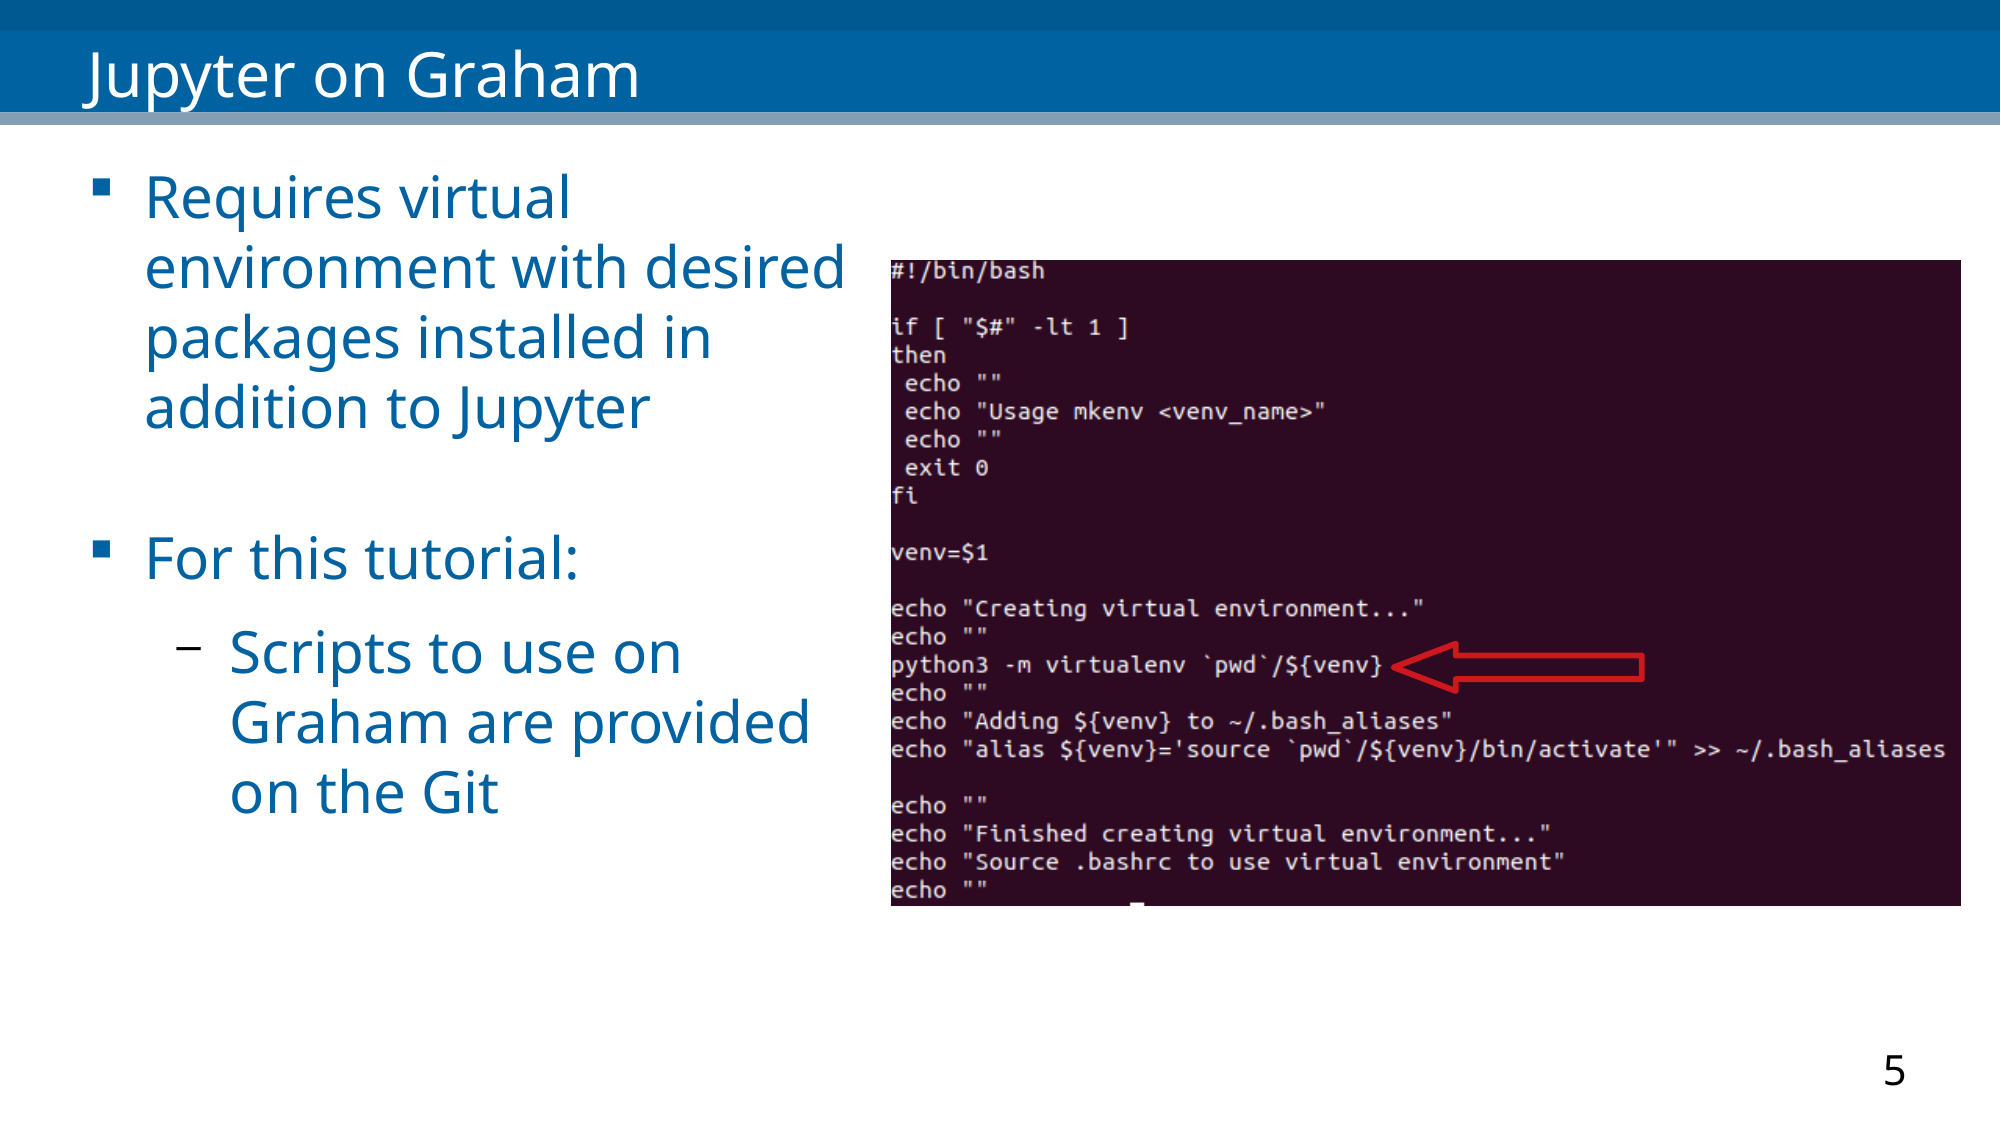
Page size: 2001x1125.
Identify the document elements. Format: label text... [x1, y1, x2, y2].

title Jupyter on Graham [76, 21, 1844, 124]
list Requires virtual environment with desired packages installed in addition to Jupyter For this tutorial: Scripts to use on Graham are provided on the Git [76, 154, 875, 1042]
picture [891, 260, 1961, 906]
slide_number <number> [1803, 1038, 1987, 1107]
